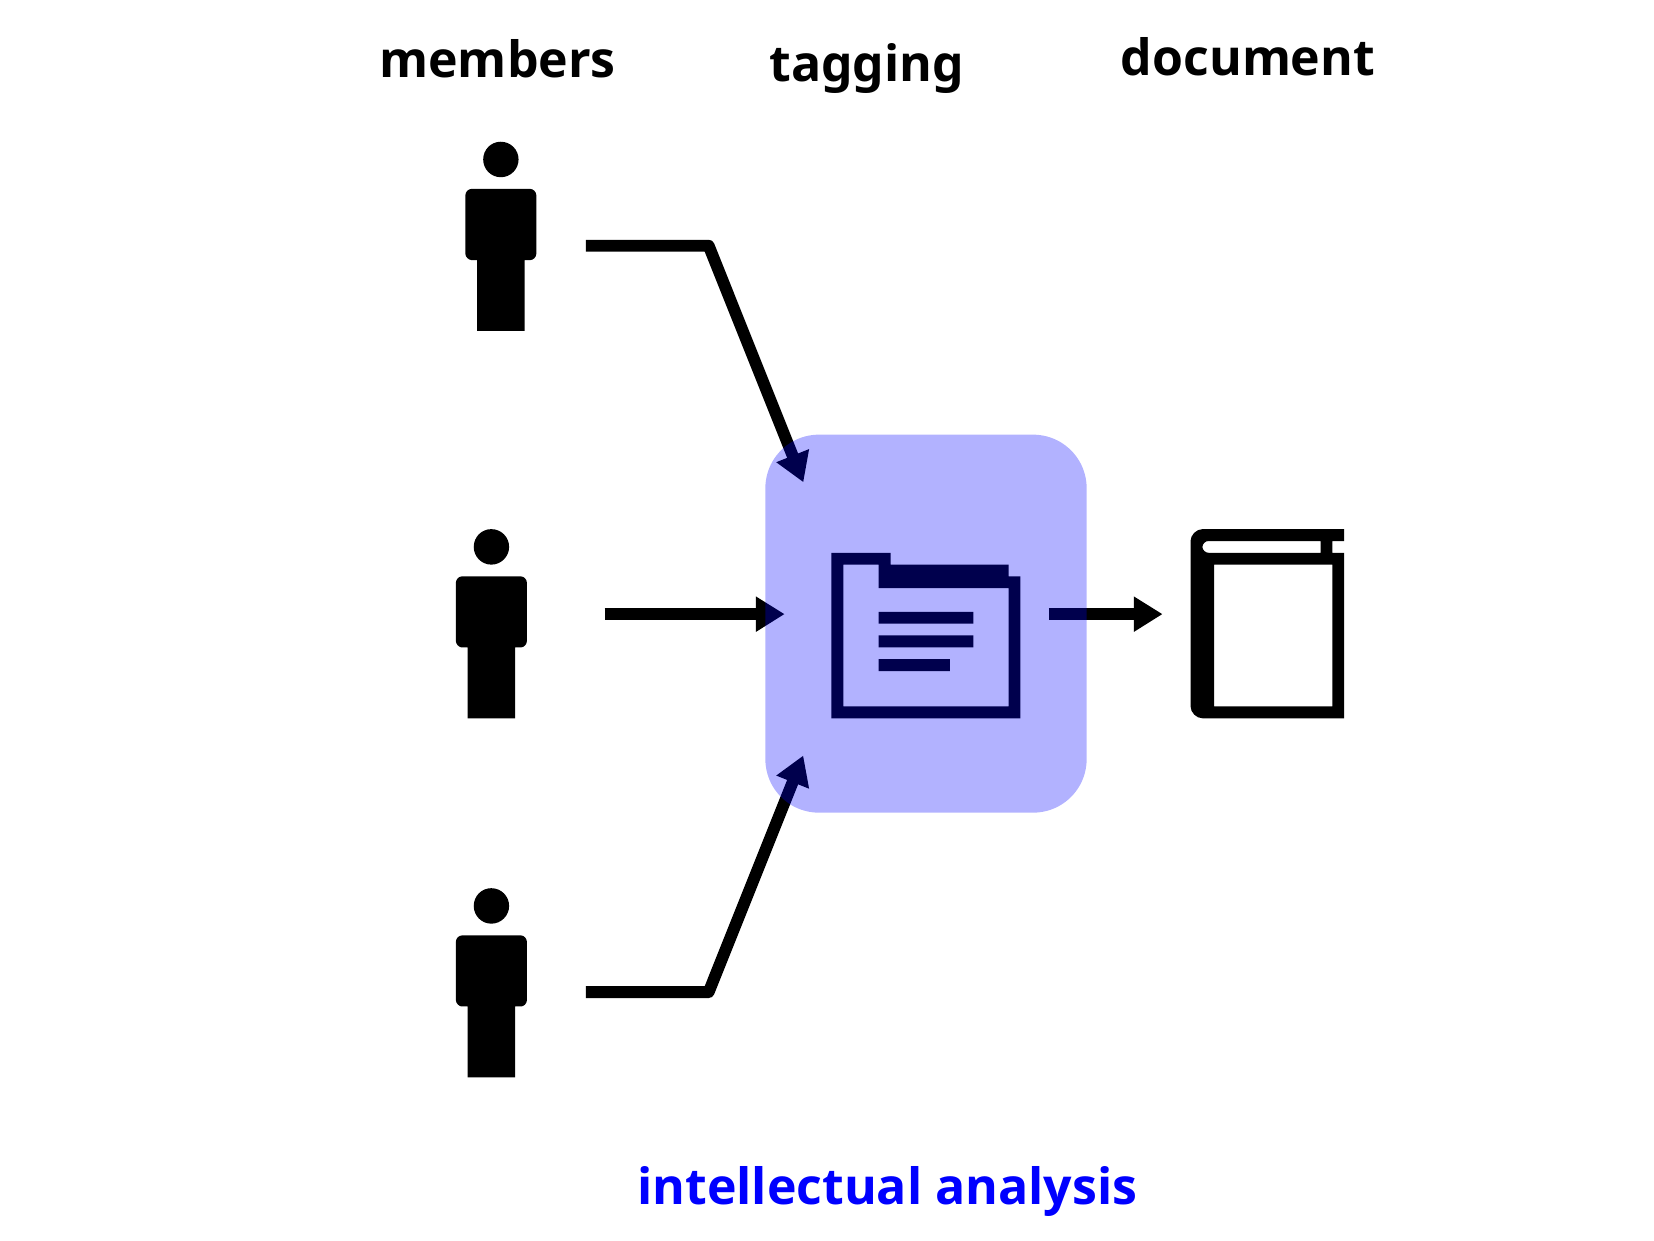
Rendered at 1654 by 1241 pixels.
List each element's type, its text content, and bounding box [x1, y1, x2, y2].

picture [406, 141, 596, 331]
picture [396, 888, 586, 1078]
text_box members [364, 16, 657, 93]
picture [1190, 529, 1380, 719]
text_box intellectual analysis [622, 1143, 1212, 1219]
text_box tagging [754, 20, 999, 96]
text_box document [1105, 14, 1415, 90]
text_box [765, 434, 1087, 813]
picture [396, 529, 586, 719]
